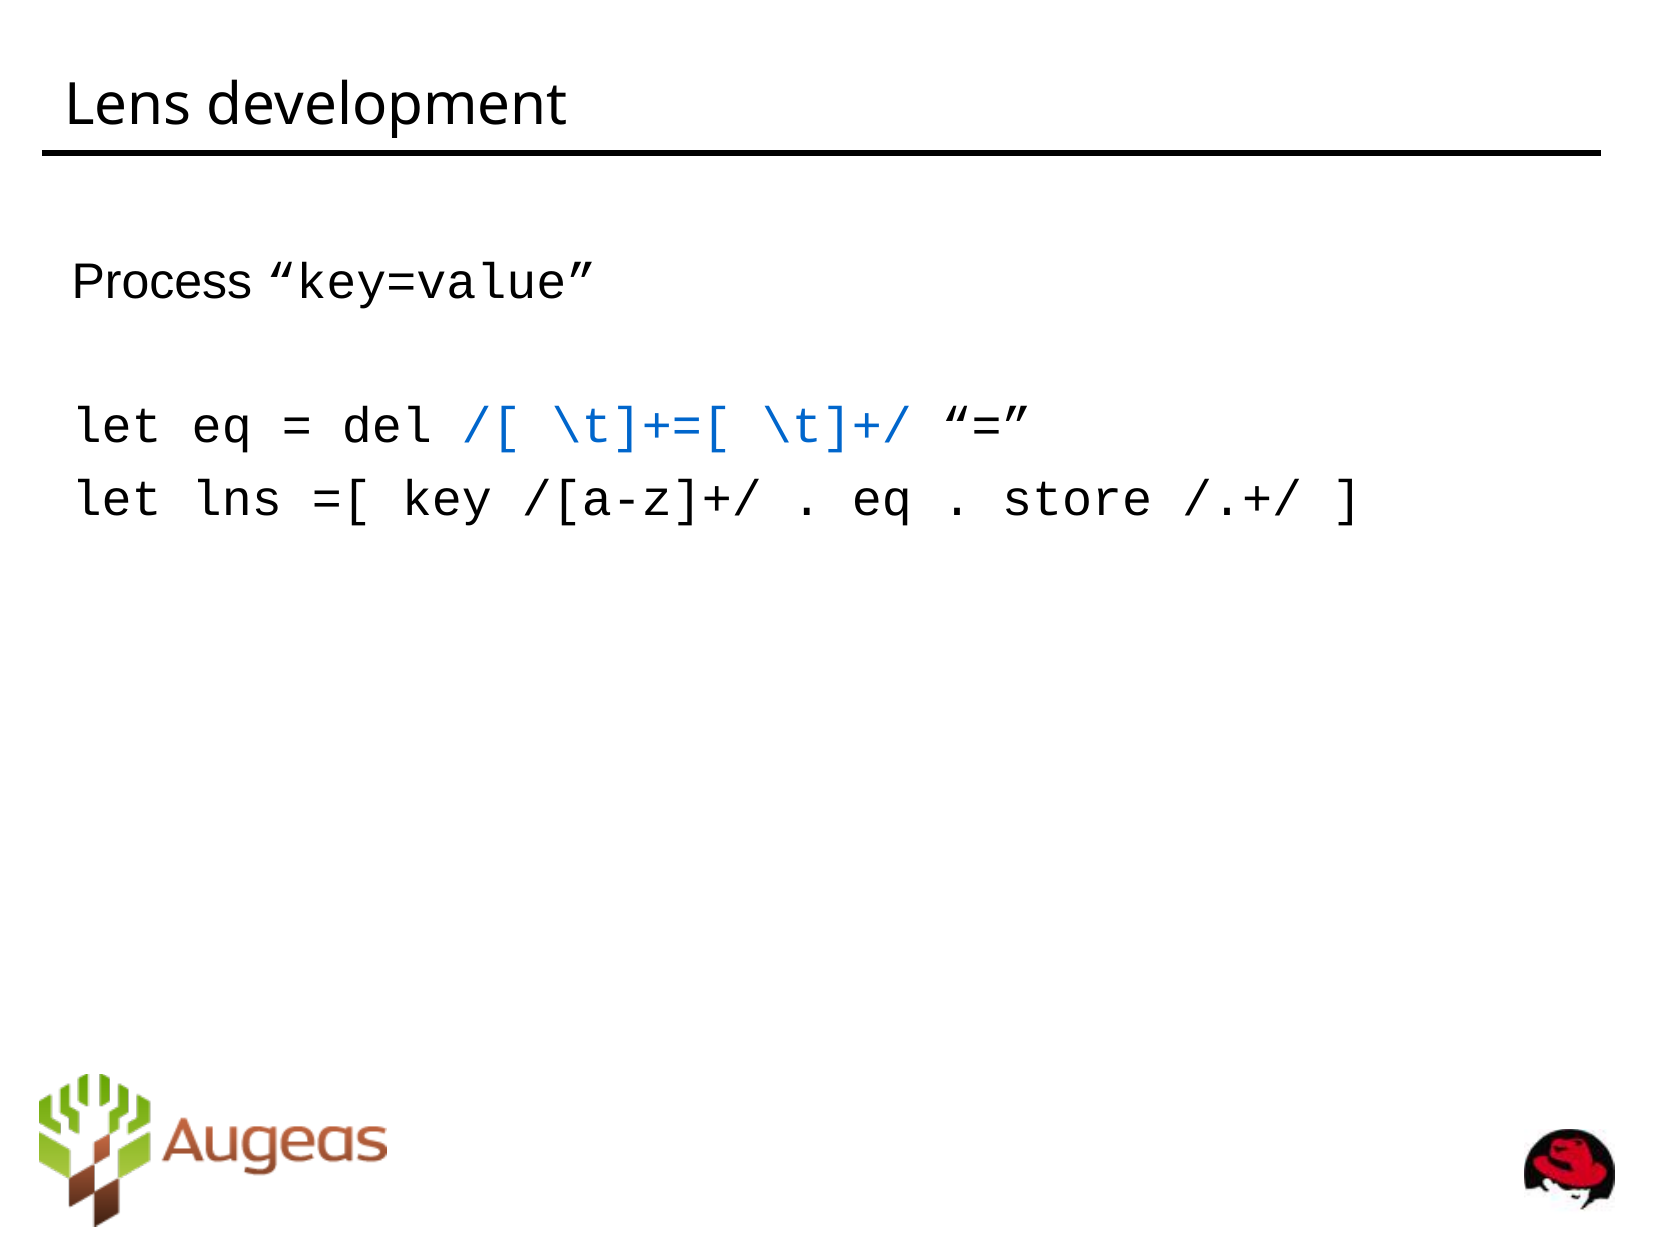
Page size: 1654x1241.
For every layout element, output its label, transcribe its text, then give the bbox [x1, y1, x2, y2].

picture [39, 1074, 387, 1227]
title Lens development [64, 42, 1496, 161]
list Process “key=value” let eq = del /[ \t]+=[ \t]+/ “=” let lns =[ key /[a-z]+/ . eq . store /.+/ ] [71, 180, 1495, 1089]
picture [1524, 1129, 1615, 1220]
